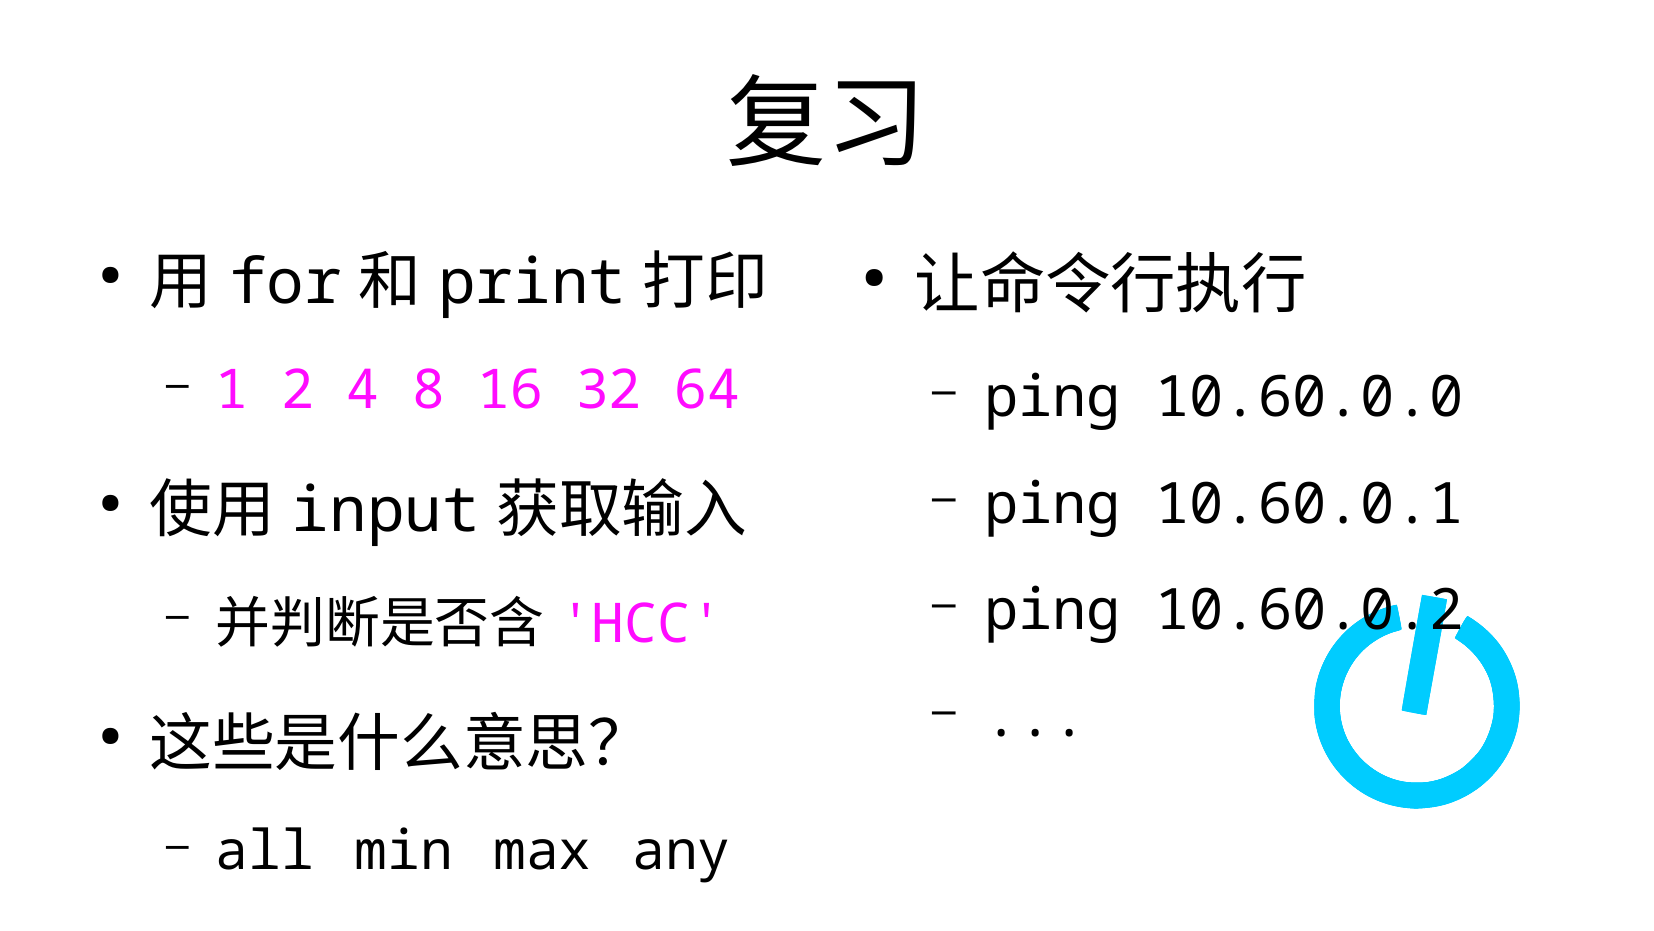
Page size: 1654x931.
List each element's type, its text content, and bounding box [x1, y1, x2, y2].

title 复习 [82, 37, 1571, 193]
list 用for和print打印 1 2 4 8 16 32 64 使用input获取输入 并判断是否含'HCC' 这些是什么意思？ all min max any [82, 217, 809, 898]
list 让命令行执行 ping 10.60.0.0 ping 10.60.0.1 ping 10.60.0.2 ... [845, 217, 1572, 757]
